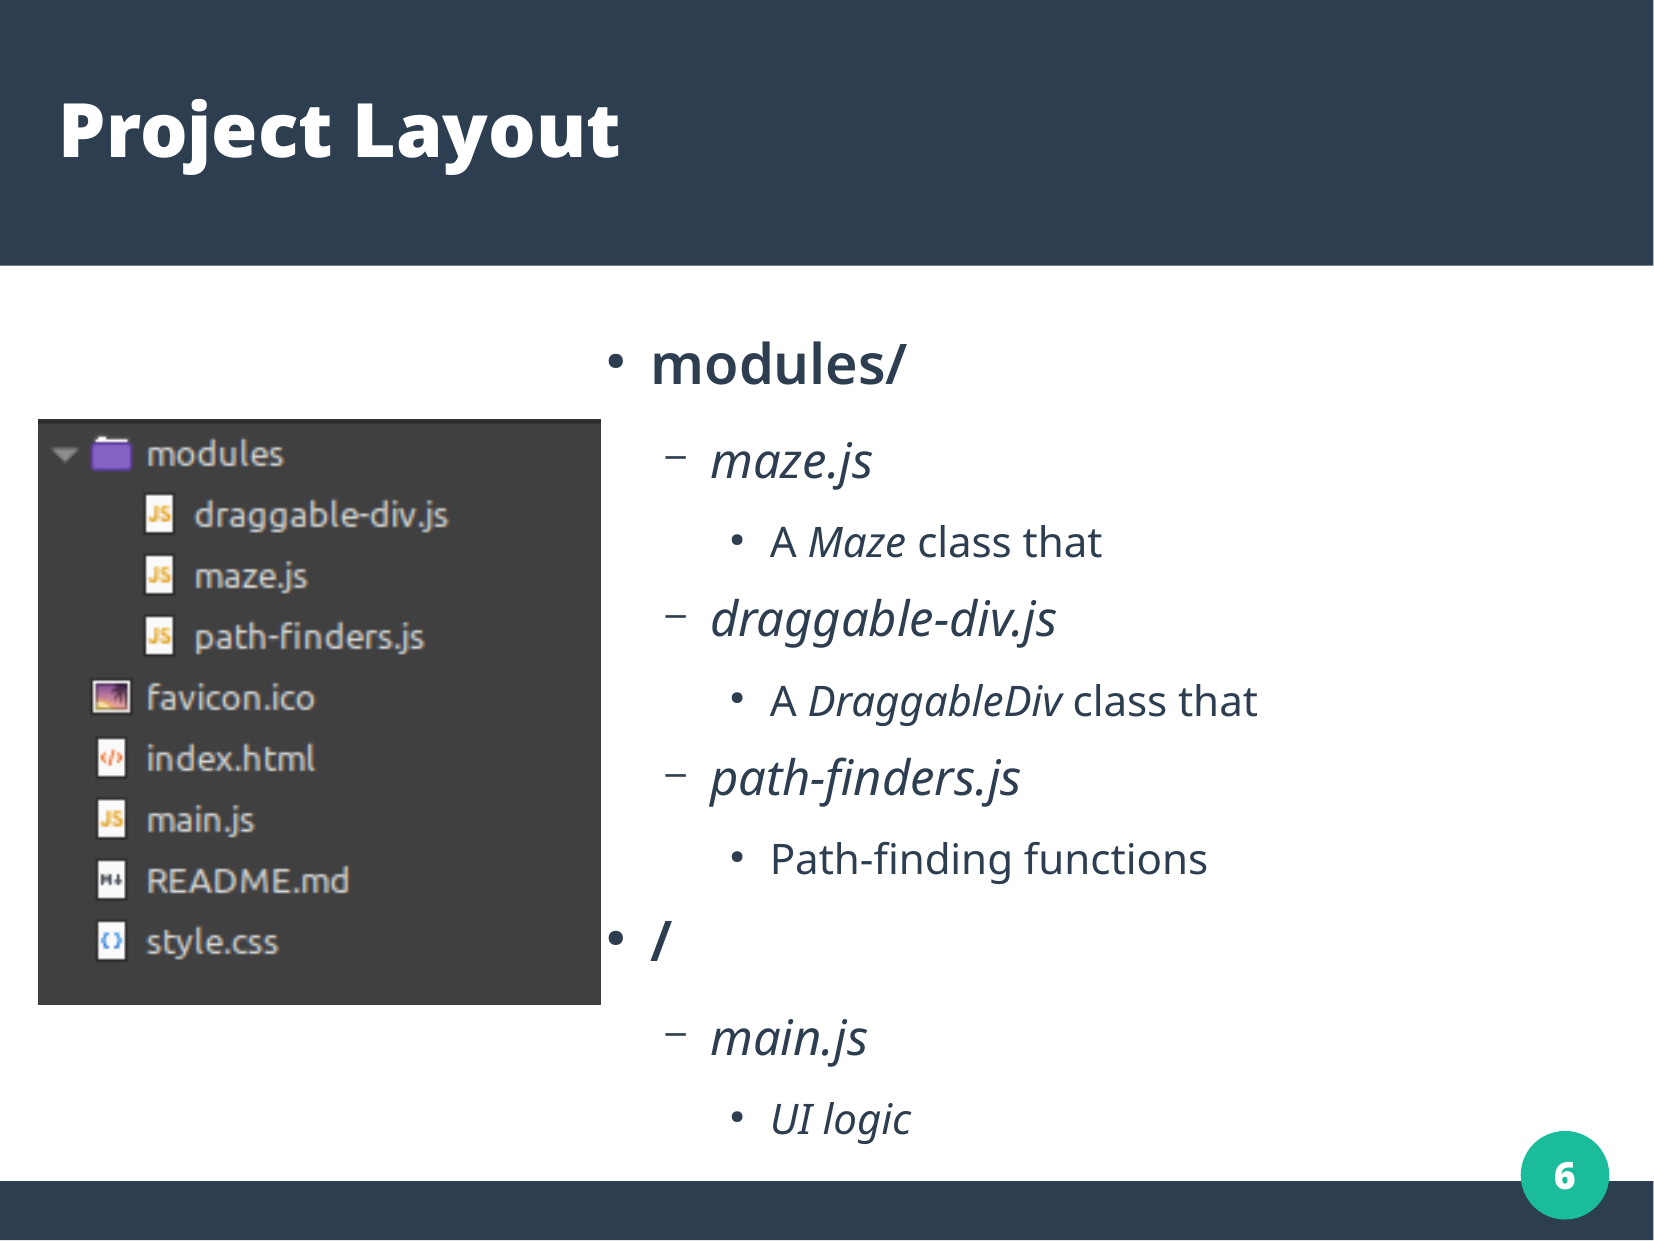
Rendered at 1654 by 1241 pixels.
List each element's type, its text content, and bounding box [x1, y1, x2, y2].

list modules/ maze.js A Maze class that draggable-div.js A DraggableDiv class that path-finders.js Path-finding functions / main.js UI logic [591, 324, 1595, 1152]
title Project Layout [59, 49, 1595, 207]
picture [38, 419, 601, 1006]
